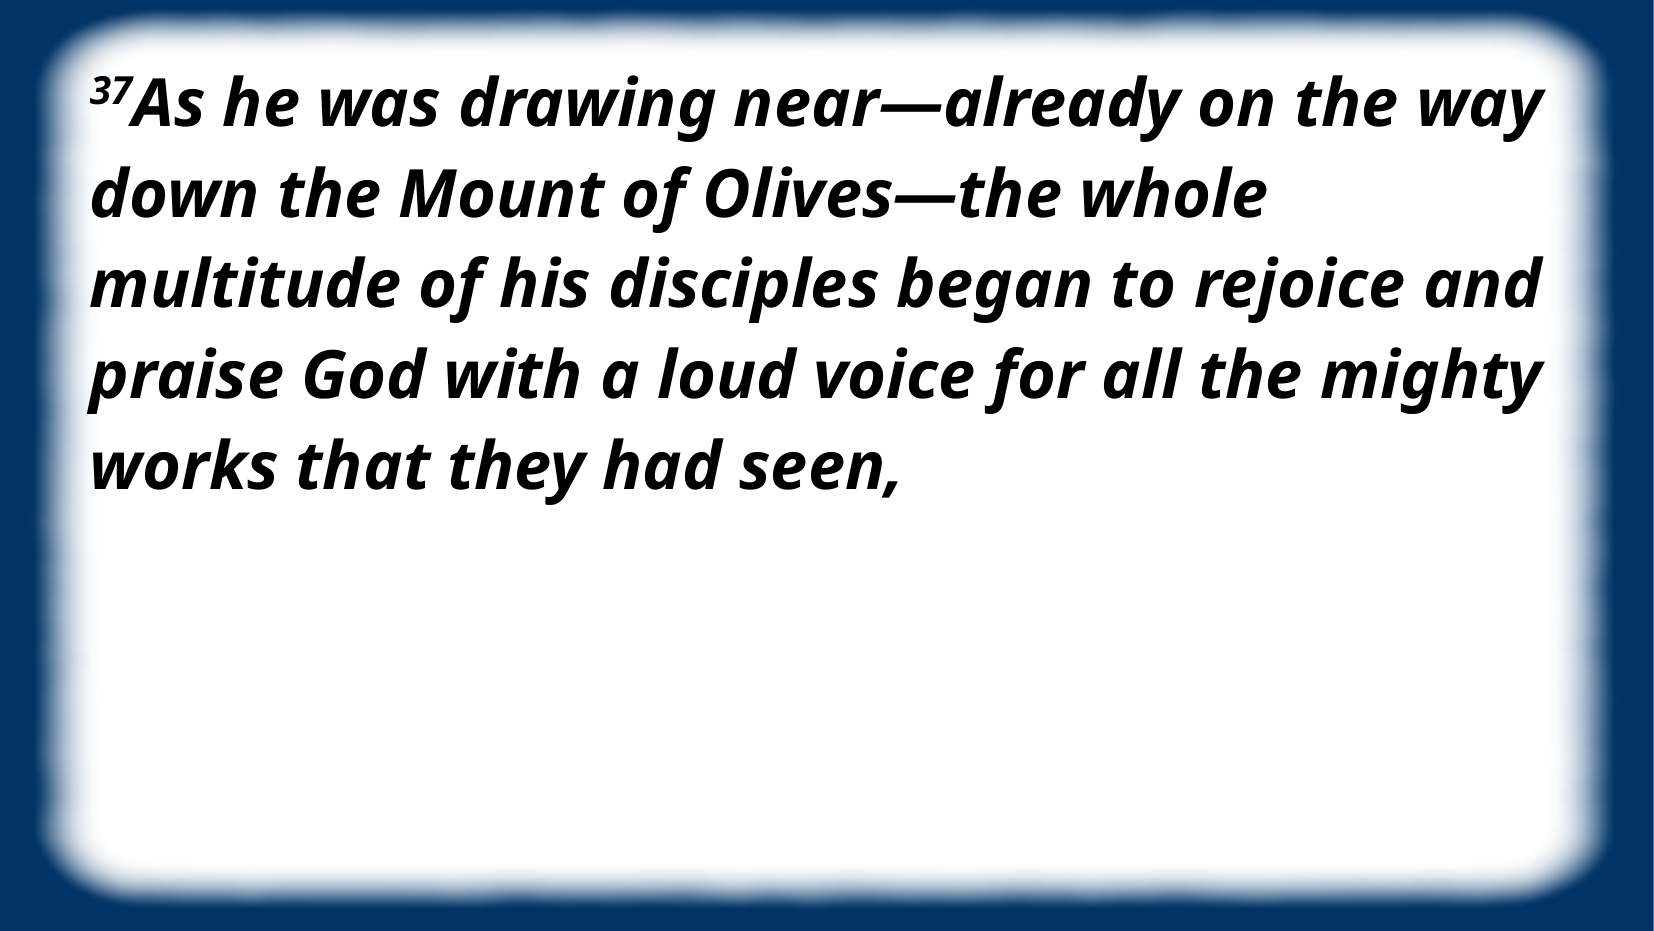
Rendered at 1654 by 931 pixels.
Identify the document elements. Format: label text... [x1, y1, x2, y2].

picture [0, 0, 1654, 931]
text_box 37As he was drawing near—already on the way down the Mount of Olives—the whole multitude of his disciples began to rejoice and praise God with a loud voice for all the mighty works that they had seen, [75, 47, 1561, 507]
